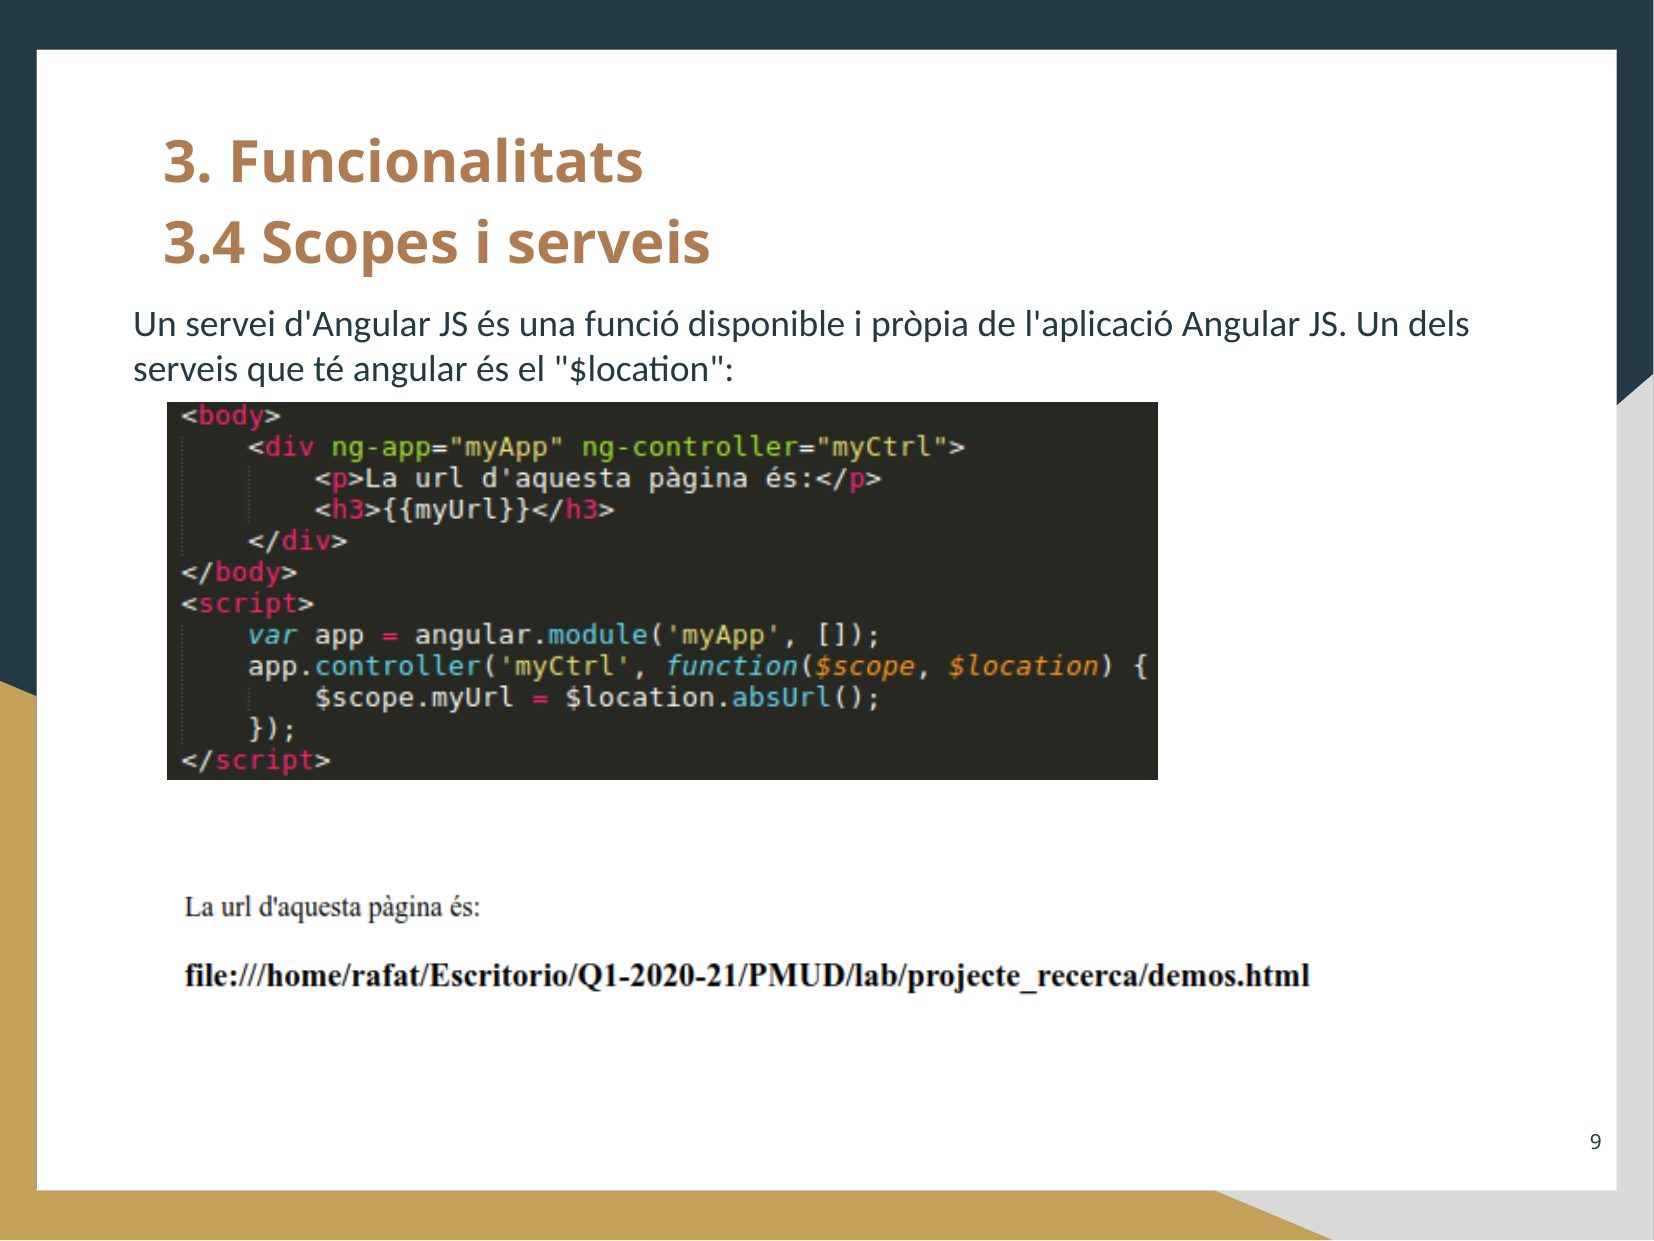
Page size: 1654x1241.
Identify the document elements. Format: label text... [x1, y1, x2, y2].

list Un servei d'Angular JS és una funció disponible i pròpia de l'aplicació Angular JS. Un dels serveis que té angular és el "$location": [118, 283, 1506, 1092]
picture [167, 402, 1158, 780]
title 3. Funcionalitats 3.4 Scopes i serveis [148, 98, 1418, 189]
picture [176, 878, 1323, 1032]
slide_number <número> [1517, 1095, 1617, 1191]
